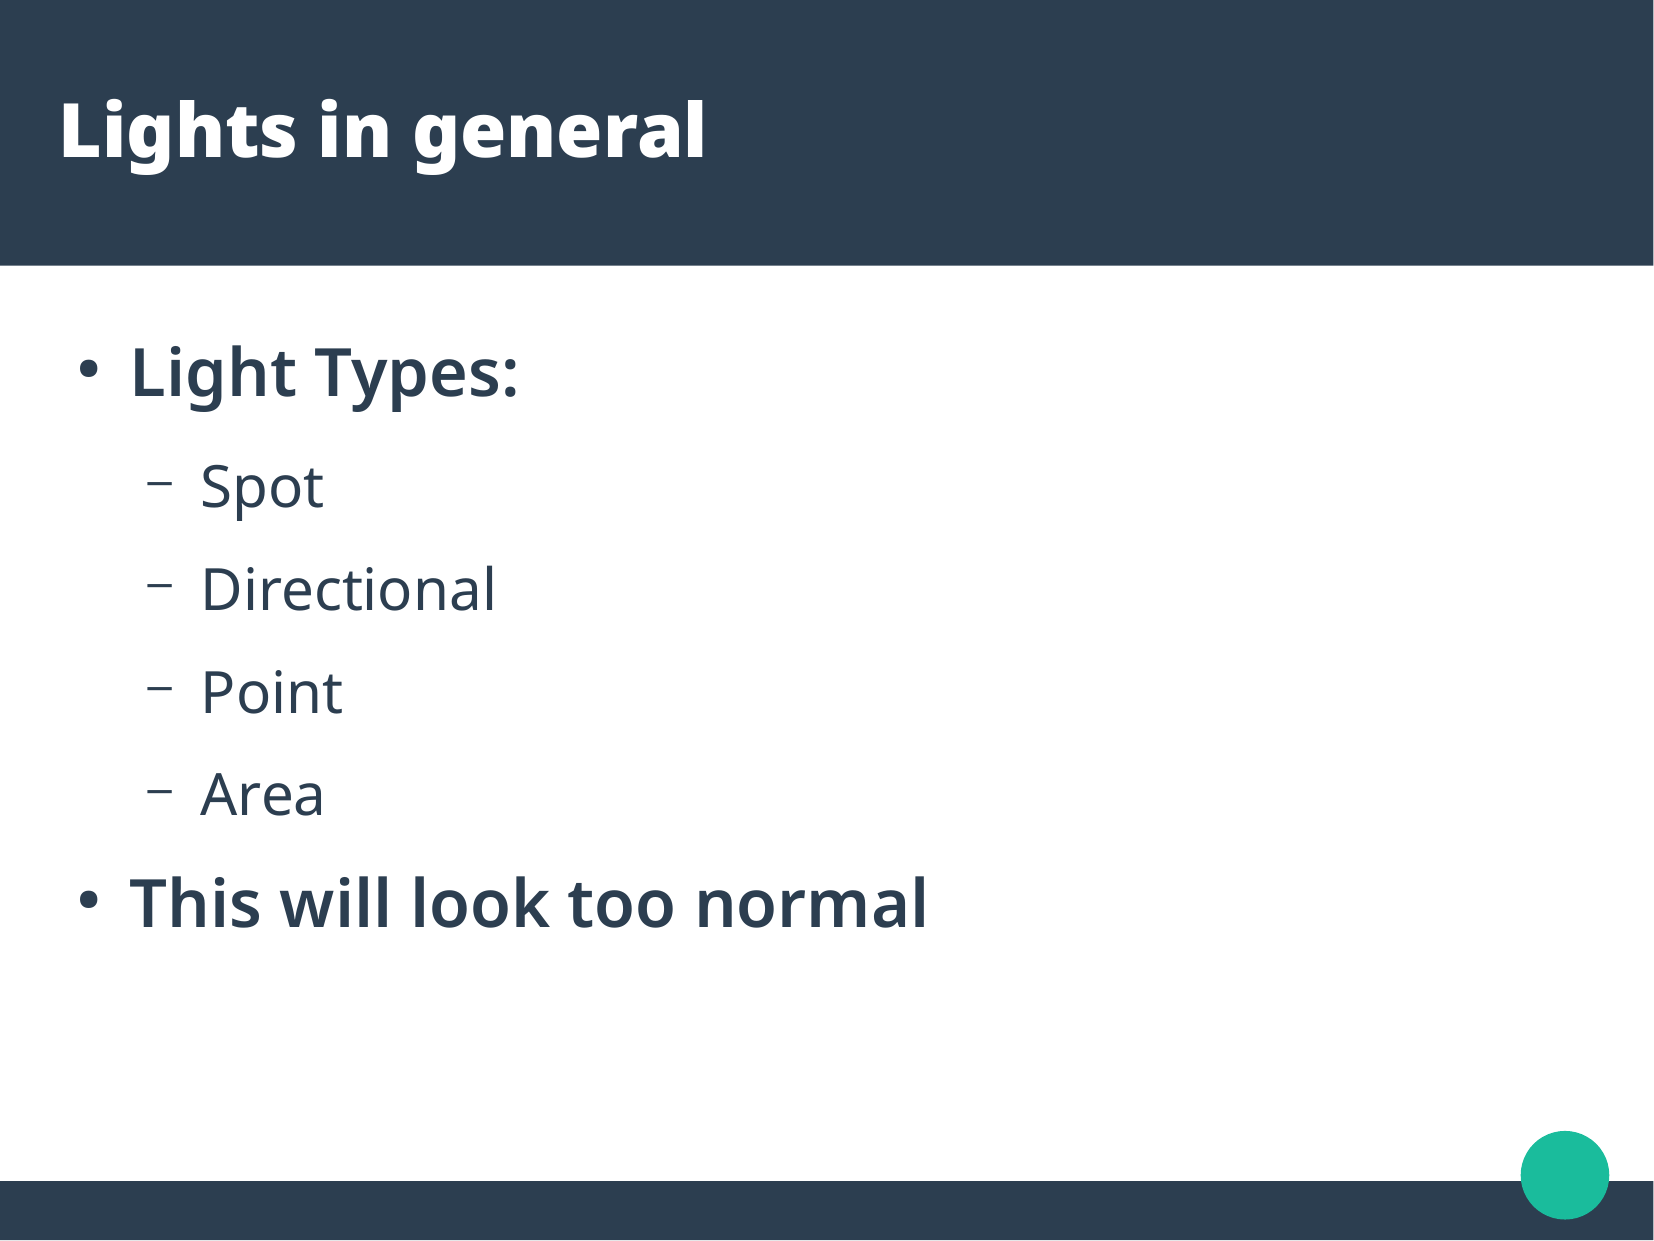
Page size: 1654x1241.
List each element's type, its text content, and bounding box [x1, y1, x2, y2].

list Light Types: Spot Directional Point Area This will look too normal [59, 324, 1595, 1152]
title Lights in general [59, 49, 1595, 207]
